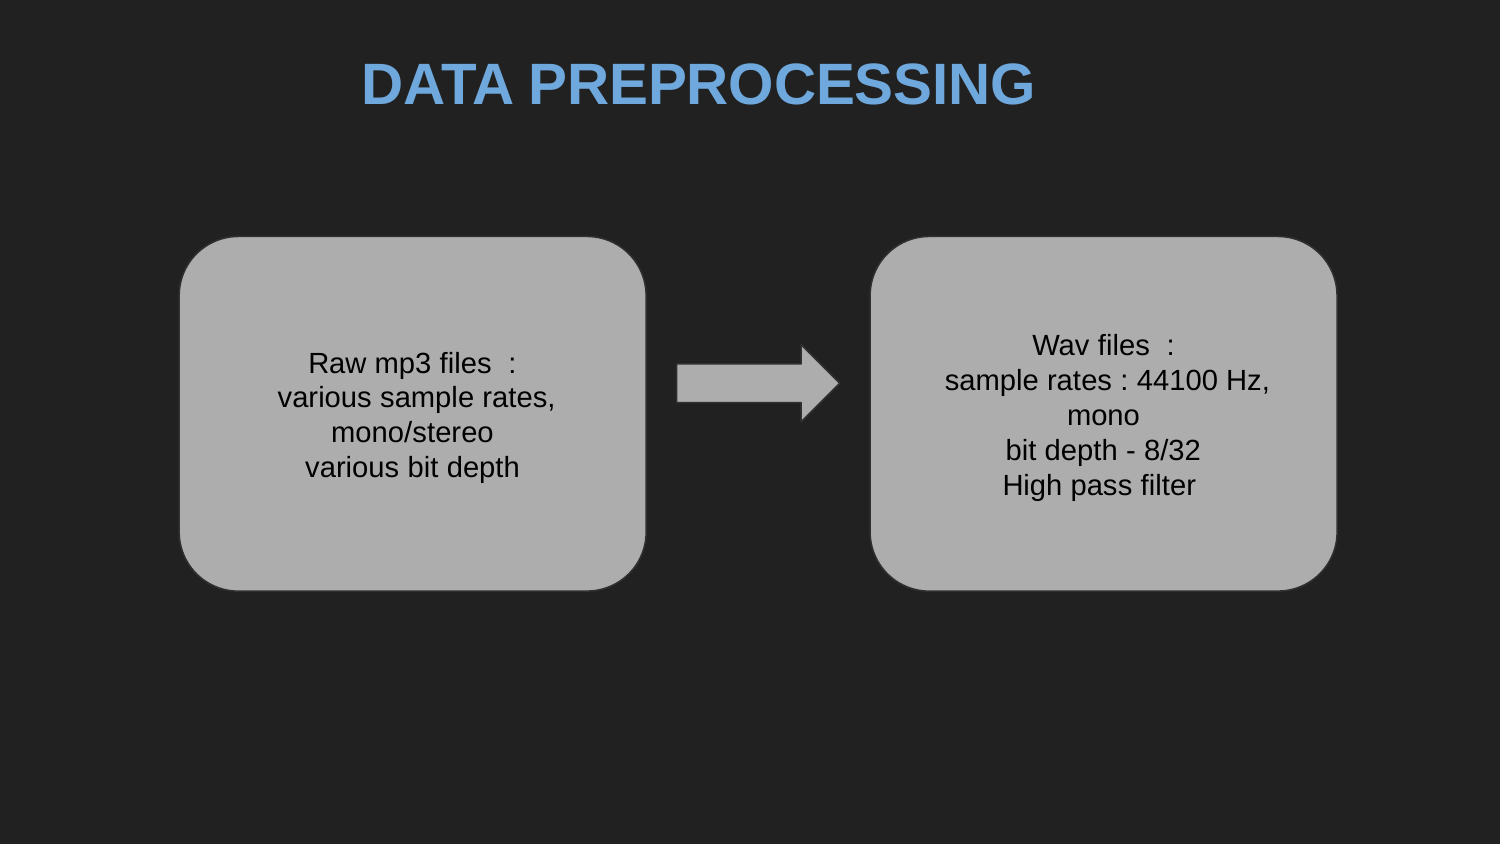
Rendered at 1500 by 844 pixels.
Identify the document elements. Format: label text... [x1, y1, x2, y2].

text_box [676, 344, 840, 422]
title DATA PREPROCESSING [346, 31, 1071, 126]
text_box Wav files : sample rates : 44100 Hz, mono bit depth - 8/32 High pass filter [870, 236, 1338, 592]
text_box Raw mp3 files : various sample rates, mono/stereo various bit depth [179, 236, 647, 592]
